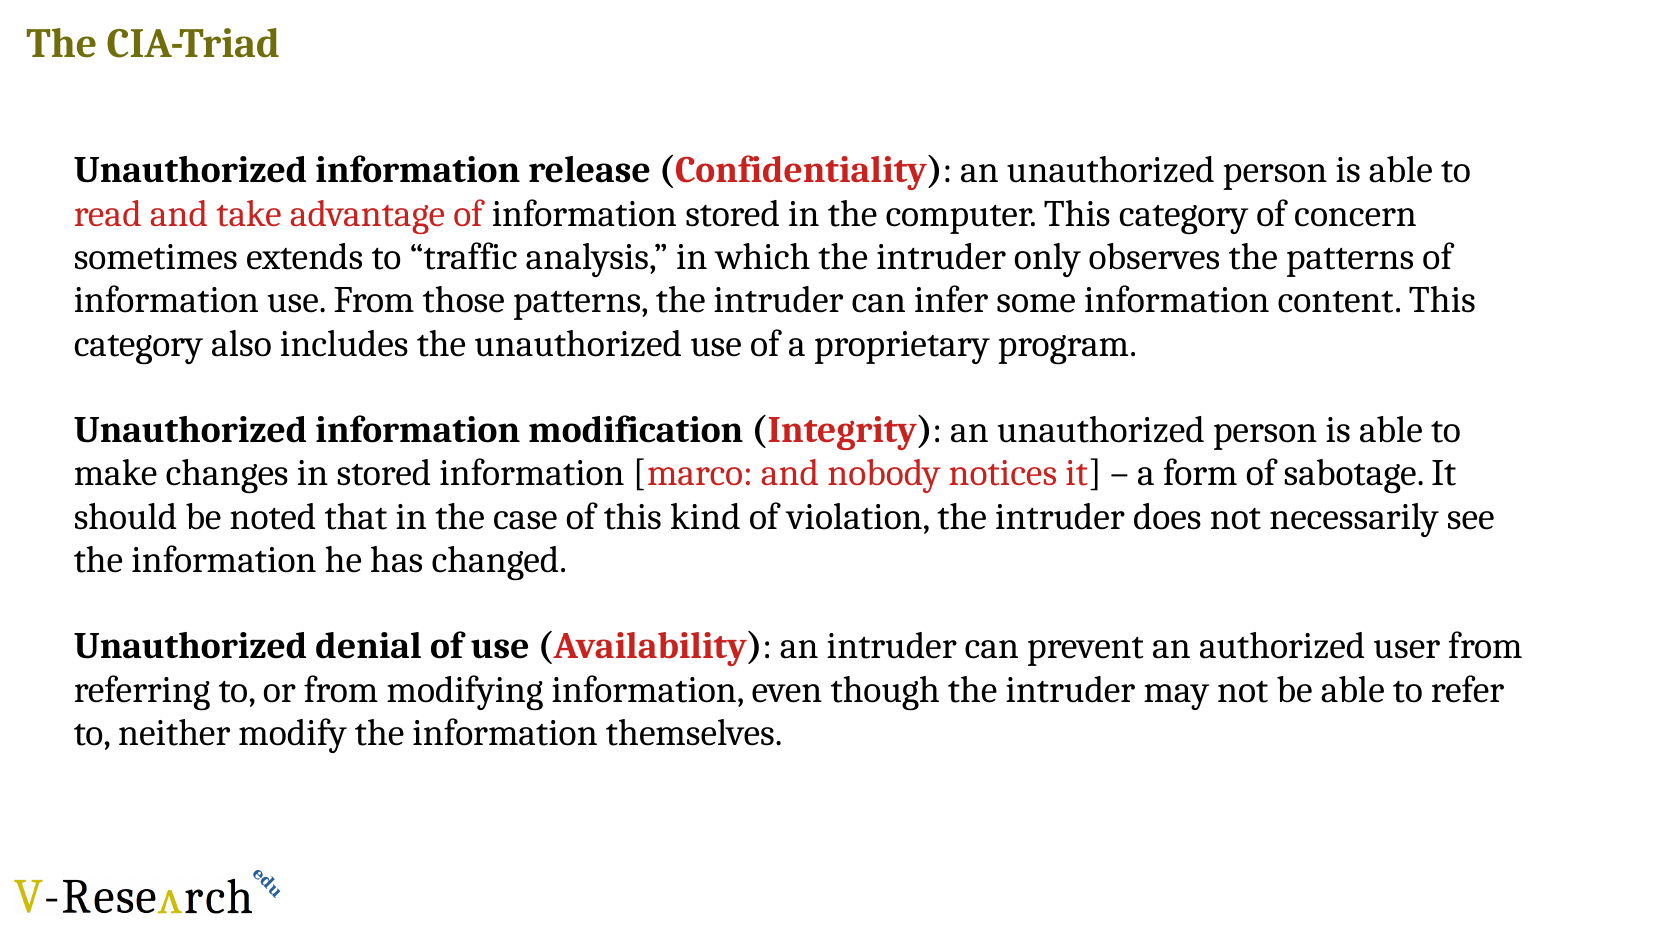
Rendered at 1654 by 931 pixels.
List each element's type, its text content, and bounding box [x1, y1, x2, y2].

text_box The CIA-Triad [11, 12, 319, 77]
text_box Unauthorized information release (Confidentiality): an unauthorized person is able to read and take advantage of information stored in the computer. This category of concern sometimes extends to “traffic analysis,” in which the intruder only observes the patterns of information use. From those patterns, the intruder can infer some information content. This category also includes the unauthorized use of a proprietary program. Unauthorized information modification (Integrity): an unauthorized person is able to make changes in stored information [marco: and nobody notices it] – a form of sabotage. It should be noted that in the case of this kind of violation, the intruder does not necessarily see the information he has changed. Unauthorized denial of use (Availability): an intruder can prevent an authorized user from referring to, or from modifying information, even though the intruder may not be able to refer to, neither modify the information themselves. [58, 141, 1559, 768]
text_box edu [222, 847, 333, 931]
picture [11, 876, 255, 916]
